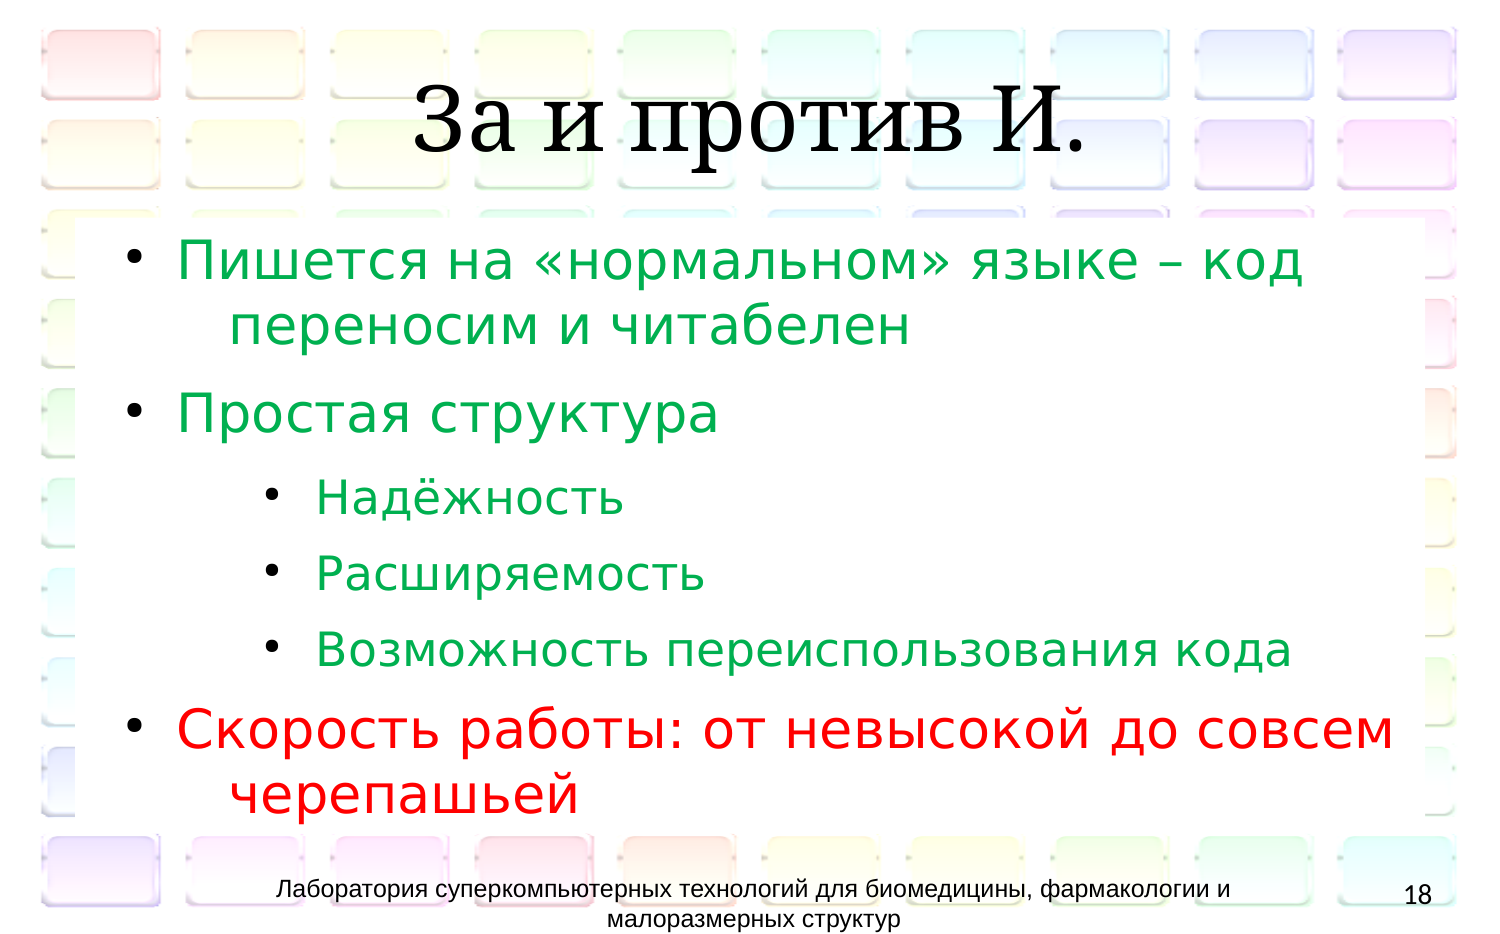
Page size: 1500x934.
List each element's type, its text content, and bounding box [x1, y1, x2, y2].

list Пишется на «нормальном» языке – код переносим и читабелен Простая структура Надёжность Расширяемость Возможность переиспользования кода Скорость работы: от невысокой до совсем черепашьей [75, 217, 1426, 834]
picture [0, 0, 1500, 934]
text_box <номер> [1387, 868, 1473, 918]
text_box Лаборатория суперкомпьютерных технологий для биомедицины, фармакологии и малоразмерных структур [171, 864, 1338, 915]
title За и против И. [75, 37, 1426, 193]
